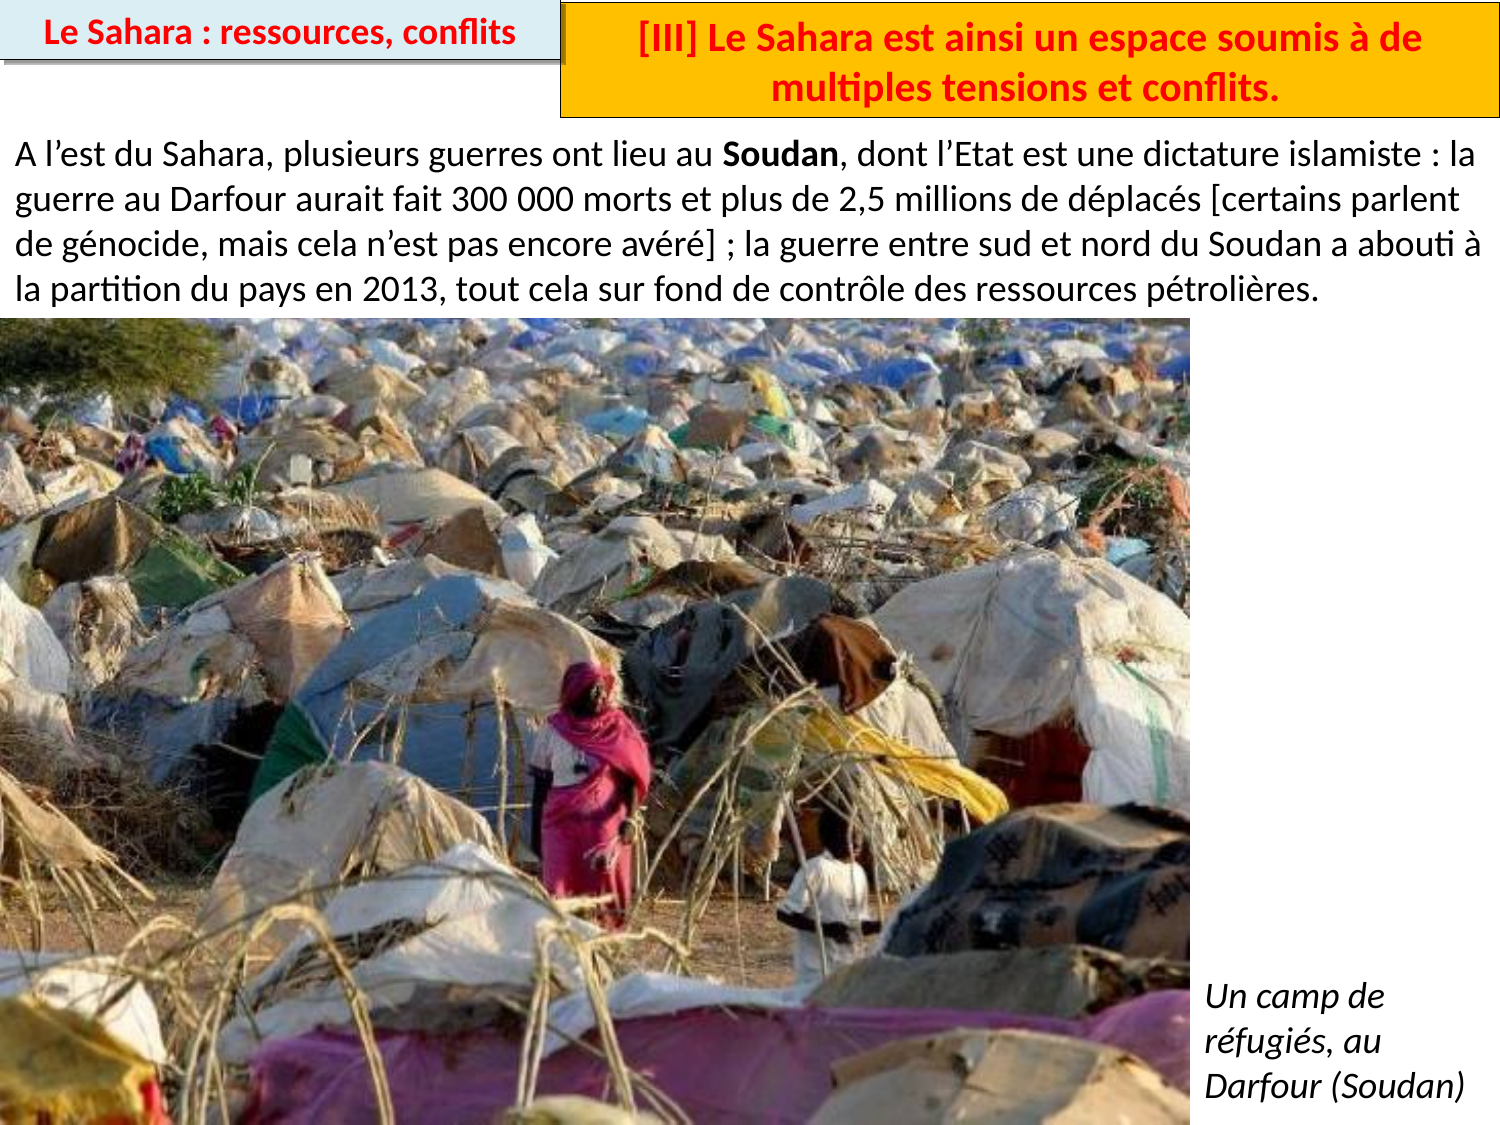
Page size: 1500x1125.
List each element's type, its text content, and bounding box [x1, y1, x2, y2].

text_box A l’est du Sahara, plusieurs guerres ont lieu au Soudan, dont l’Etat est une dictature islamiste : la guerre au Darfour aurait fait 300 000 morts et plus de 2,5 millions de déplacés [certains parlent de génocide, mais cela n’est pas encore avéré] ; la guerre entre sud et nord du Soudan a abouti à la partition du pays en 2013, tout cela sur fond de contrôle des ressources pétrolières. [0, 122, 1500, 317]
text_box Un camp de réfugiés, au Darfour (Soudan) [1189, 964, 1500, 1114]
picture [0, 318, 1190, 1125]
text_box Le Sahara : ressources, conflits [0, 0, 561, 60]
text_box [III] Le Sahara est ainsi un espace soumis à de multiples tensions et conflits. [560, 2, 1500, 118]
